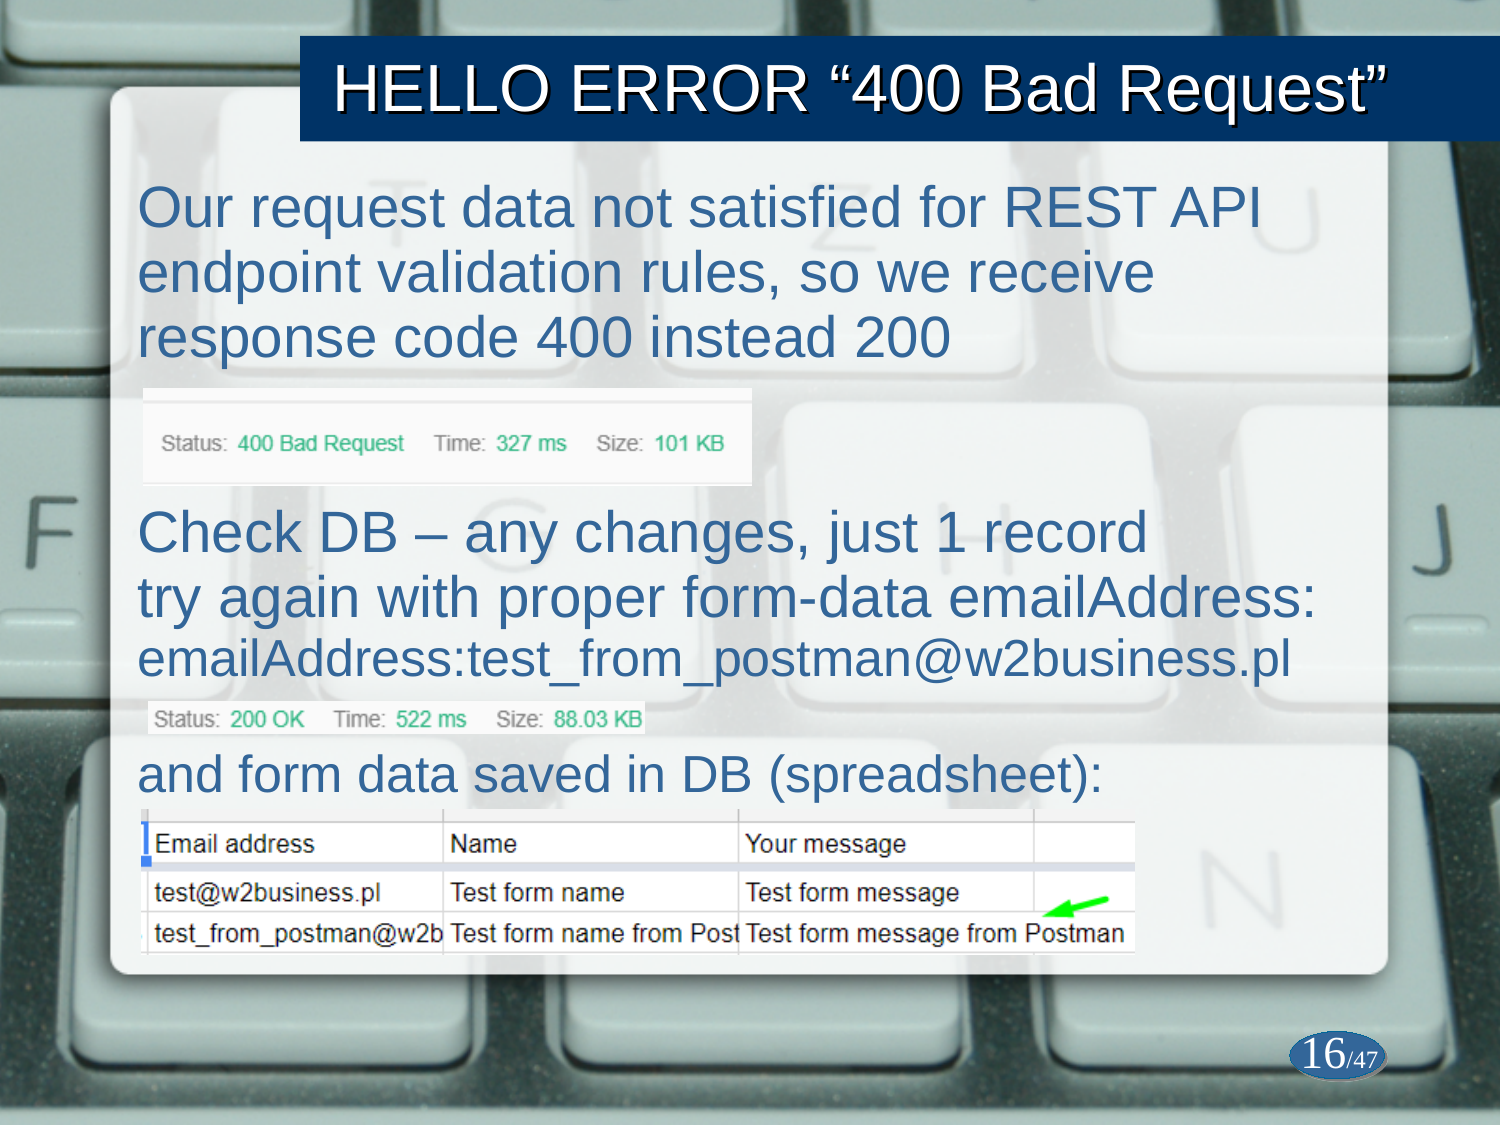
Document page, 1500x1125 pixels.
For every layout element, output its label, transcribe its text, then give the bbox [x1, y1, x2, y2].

title Our request data not satisfied for REST API endpoint validation rules, so we receive response code 400 instead 200 Check DB – any changes, just 1 record try again with proper form-data emailAddress: emailAddress:test_from_postman@w2business.pl and form data saved in DB (spreadsheet): [122, 167, 1360, 874]
picture [0, 0, 1500, 1125]
title HELLO ERROR “400 Bad Request” [300, 35, 1500, 142]
